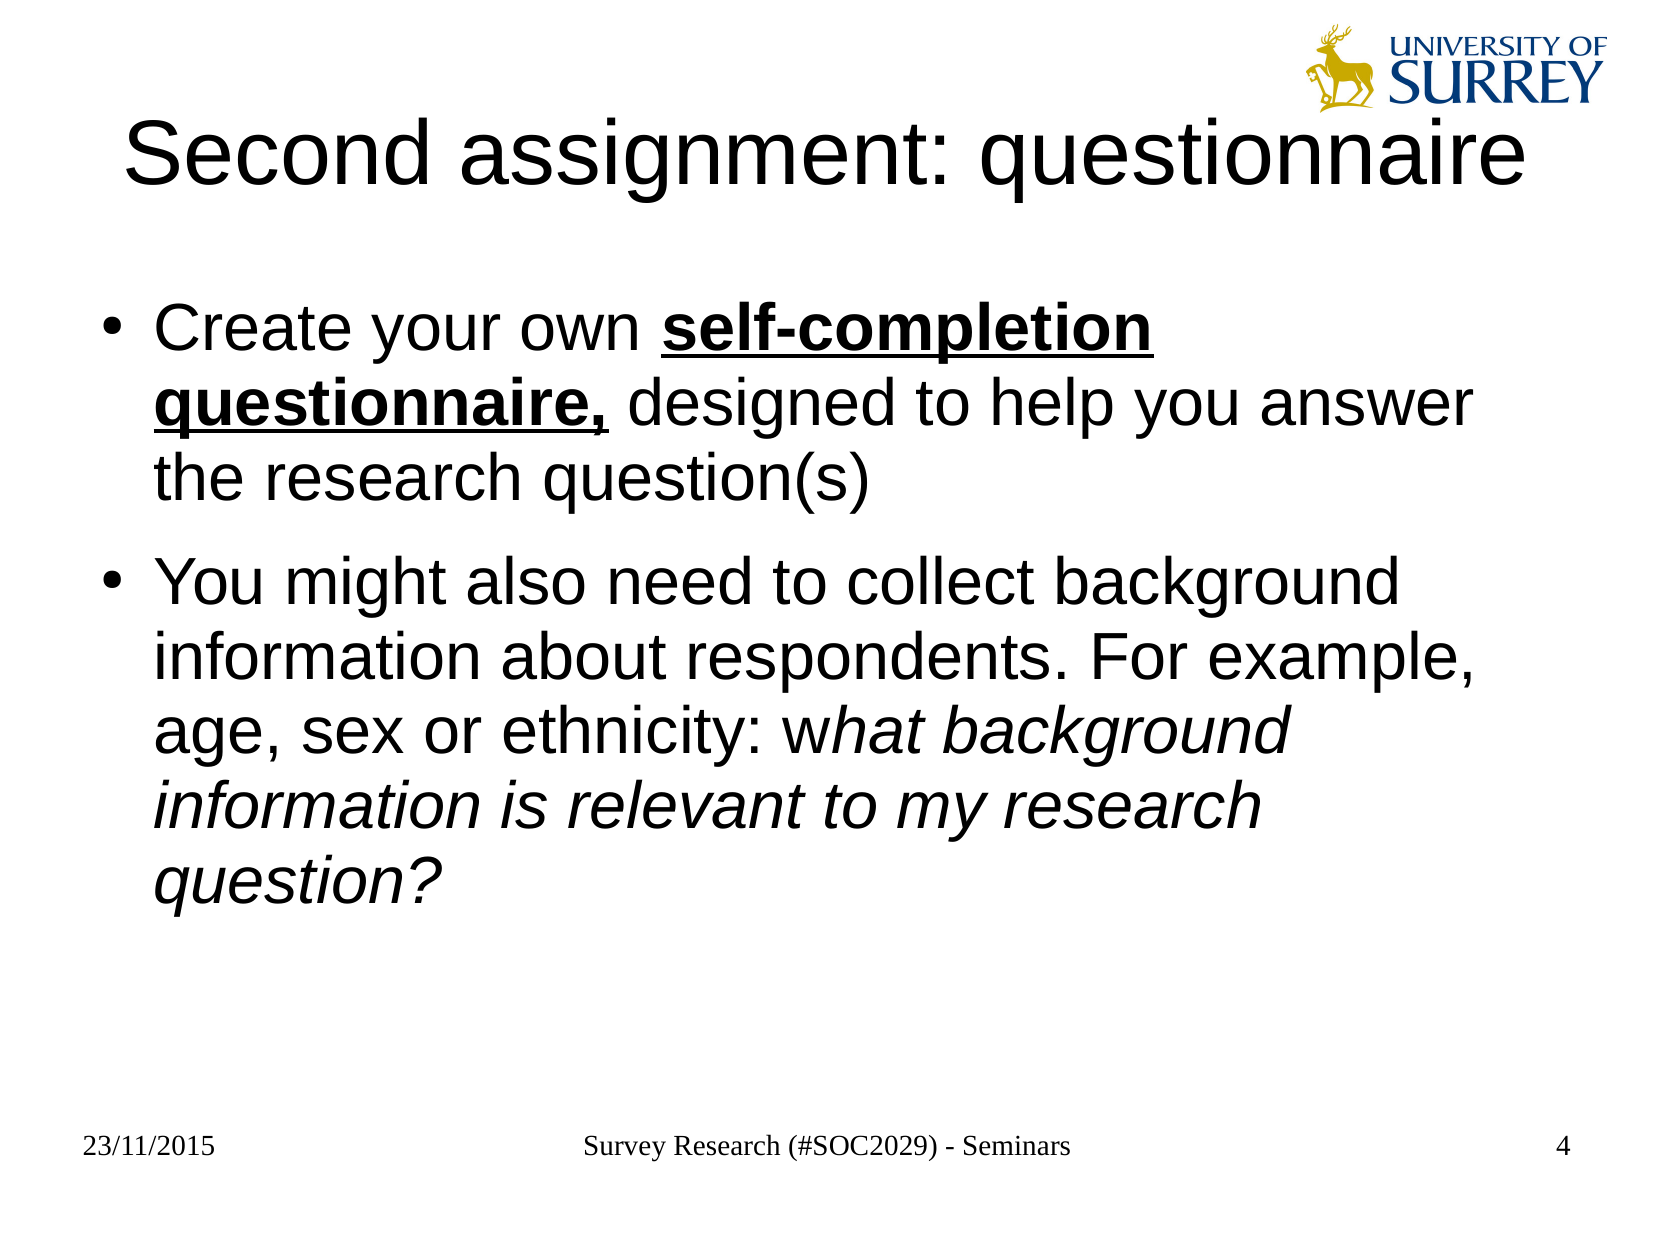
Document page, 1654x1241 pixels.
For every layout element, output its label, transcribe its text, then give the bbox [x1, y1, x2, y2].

title Second assignment: questionnaire [82, 49, 1571, 257]
list Create your own self-completion questionnaire, designed to help you answer the research question(s) You might also need to collect background information about respondents. For example, age, sex or ethnicity: what background information is relevant to my research question? [82, 290, 1571, 1010]
picture [1306, 23, 1607, 113]
